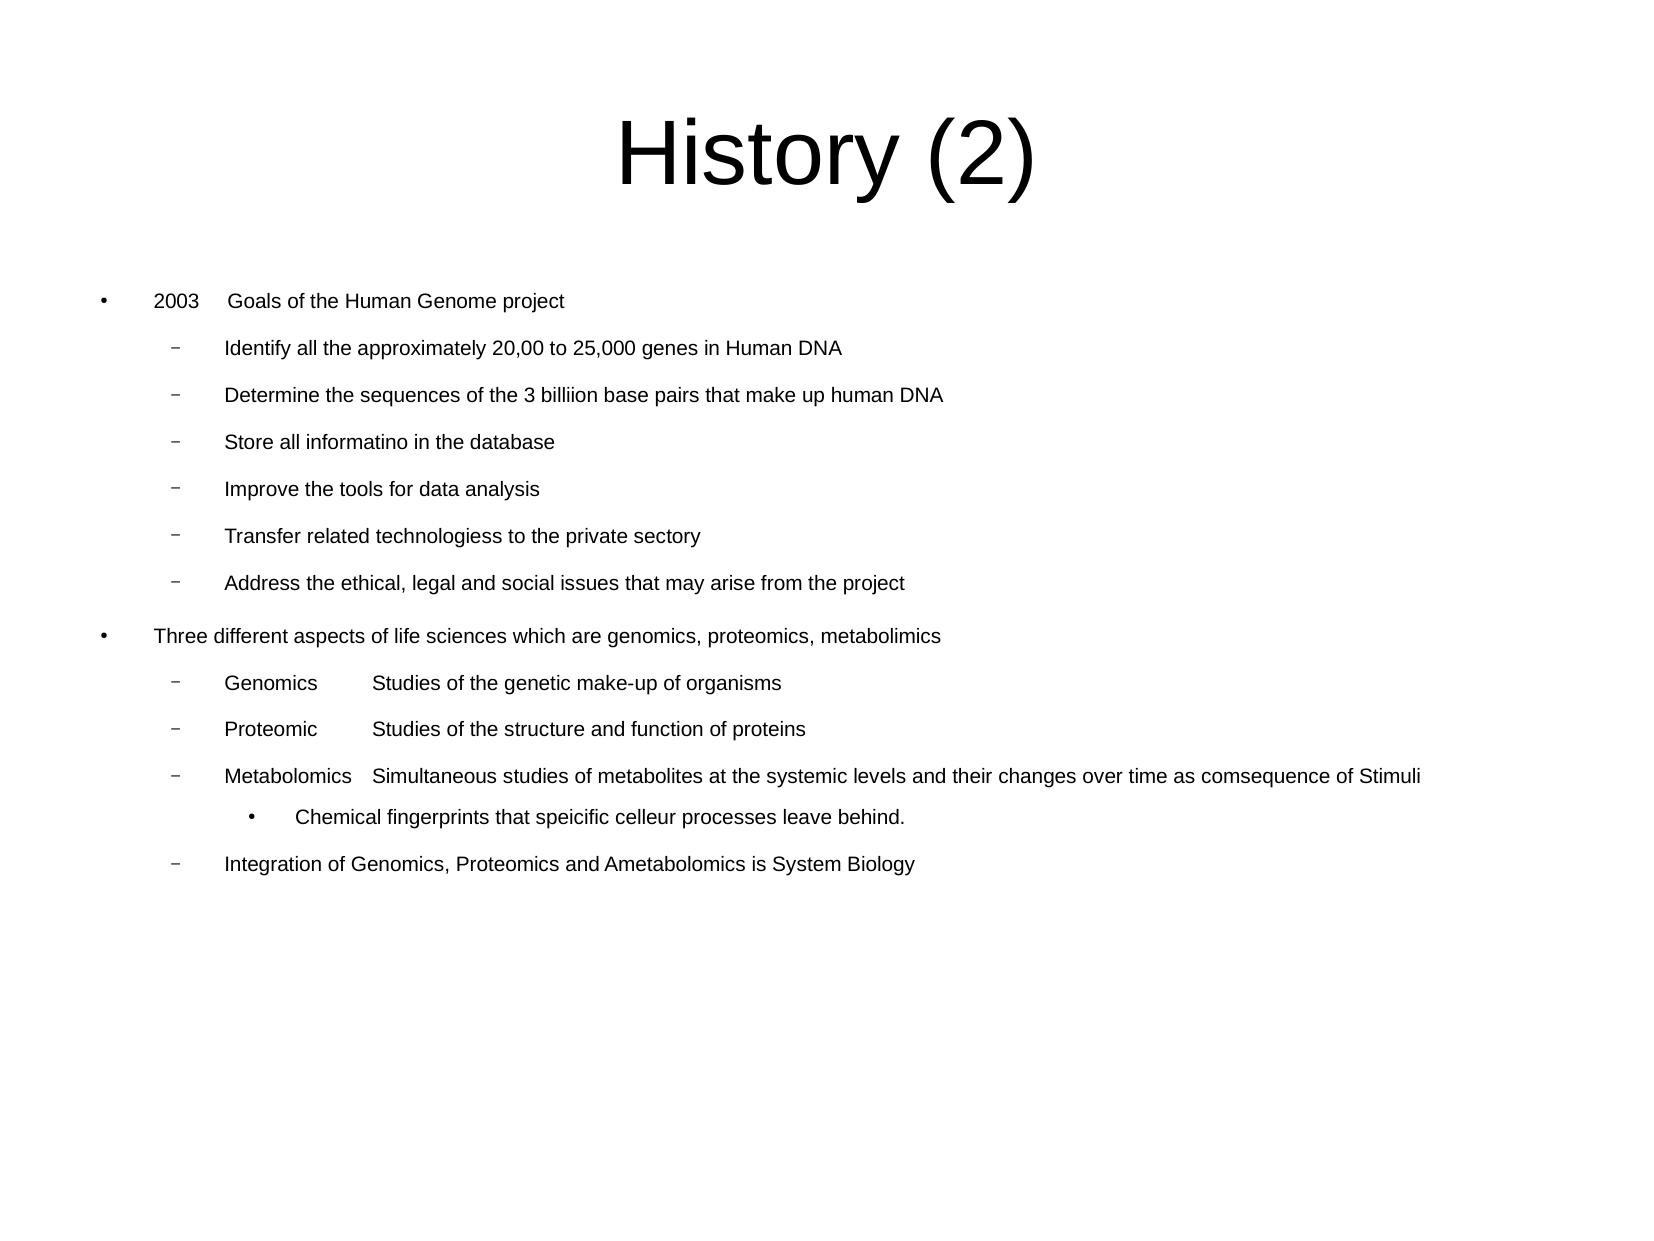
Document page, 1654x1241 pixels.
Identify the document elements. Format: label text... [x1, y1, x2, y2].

title History (2) [82, 49, 1571, 257]
list 2003 Goals of the Human Genome project Identify all the approximately 20,00 to 25,000 genes in Human DNA Determine the sequences of the 3 billiion base pairs that make up human DNA Store all informatino in the database Improve the tools for data analysis Transfer related technologiess to the private sectory Address the ethical, legal and social issues that may arise from the project Three different aspects of life sciences which are genomics, proteomics, metabolimics Genomics Studies of the genetic make-up of organisms Proteomic Studies of the structure and function of proteins Metabolomics Simultaneous studies of metabolites at the systemic levels and their changes over time as comsequence of Stimuli Chemical fingerprints that speicific celleur processes leave behind. Integration of Genomics, Proteomics and Ametabolomics is System Biology [82, 290, 1571, 1229]
